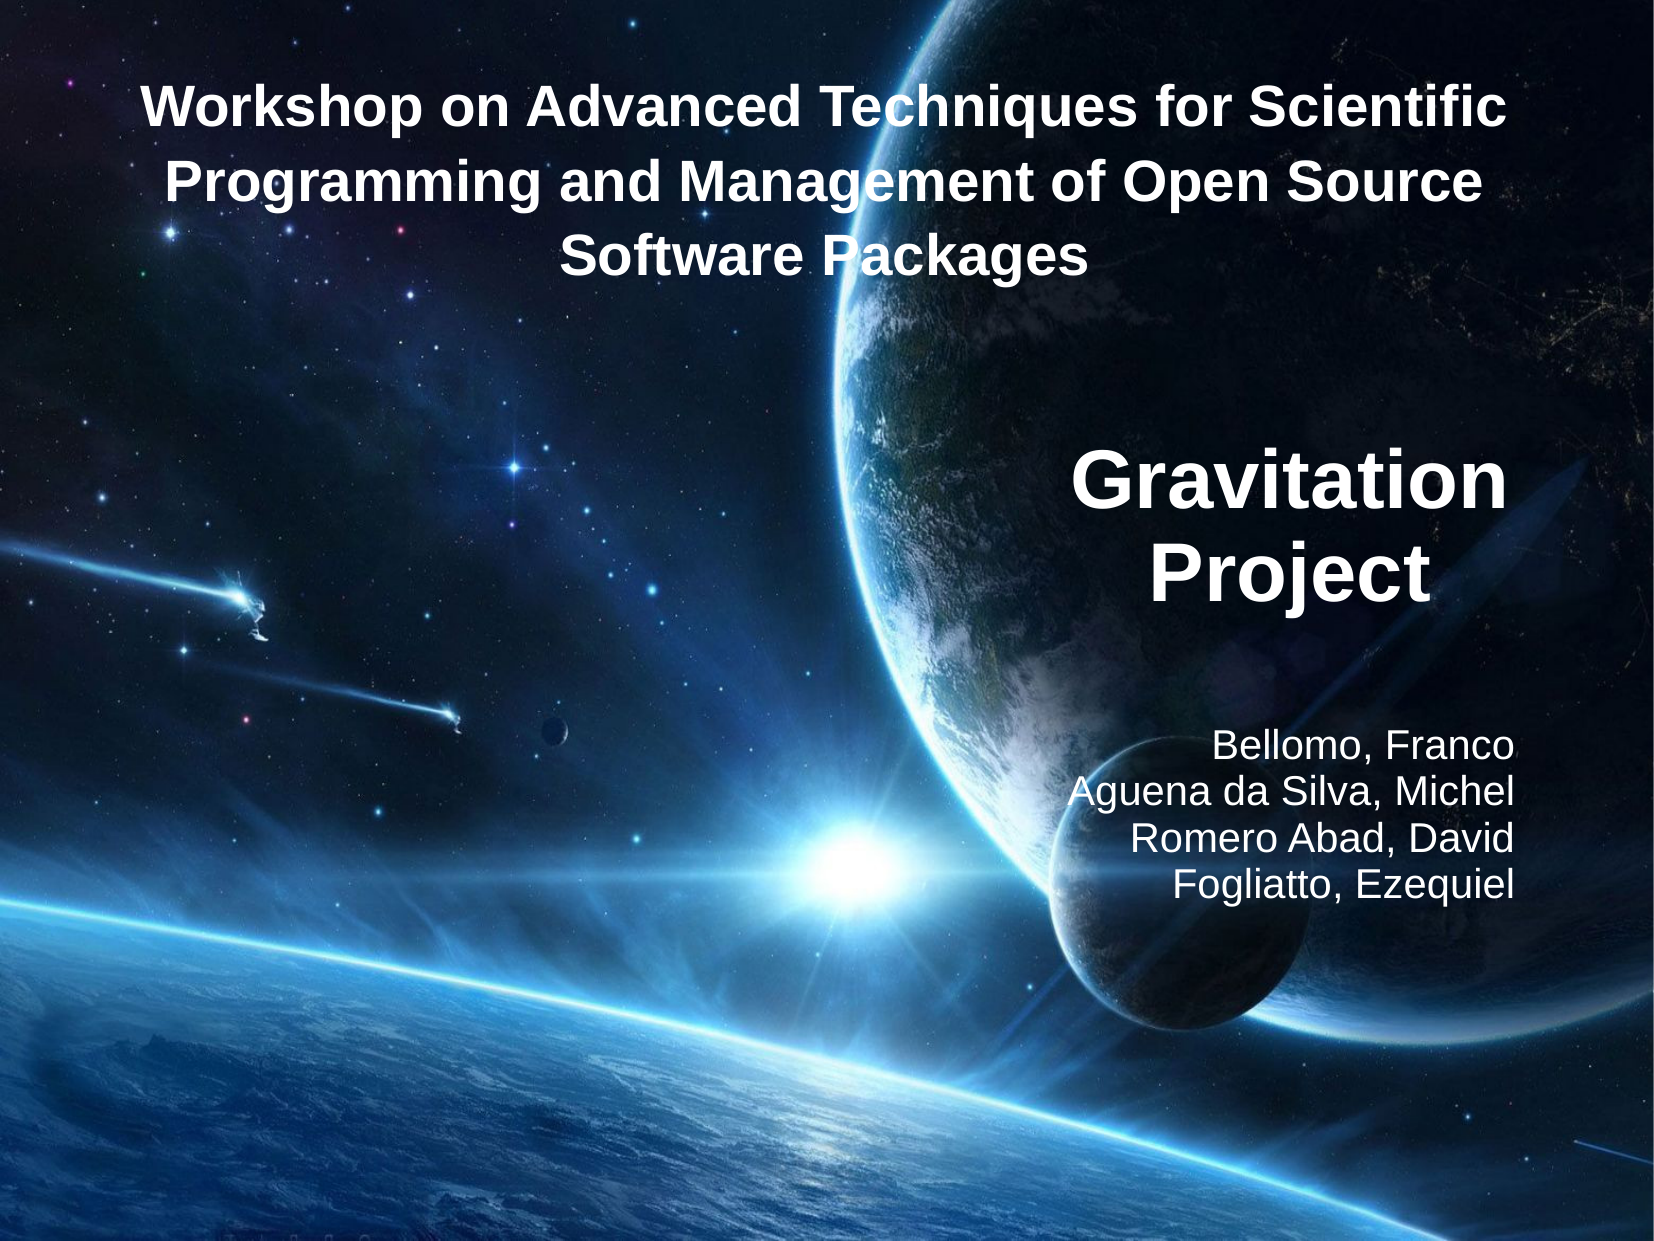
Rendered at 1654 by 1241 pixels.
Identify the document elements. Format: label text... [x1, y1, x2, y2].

text_box Bellomo, Franco Aguena da Silva, Michel Romero Abad, David Fogliatto, Ezequiel [975, 714, 1531, 916]
text_box Workshop on Advanced Techniques for Scientific Programming and Management of Open Source Software Packages [45, 56, 1606, 321]
text_box Gravitation Project [1005, 426, 1576, 628]
picture [0, 0, 1654, 1241]
